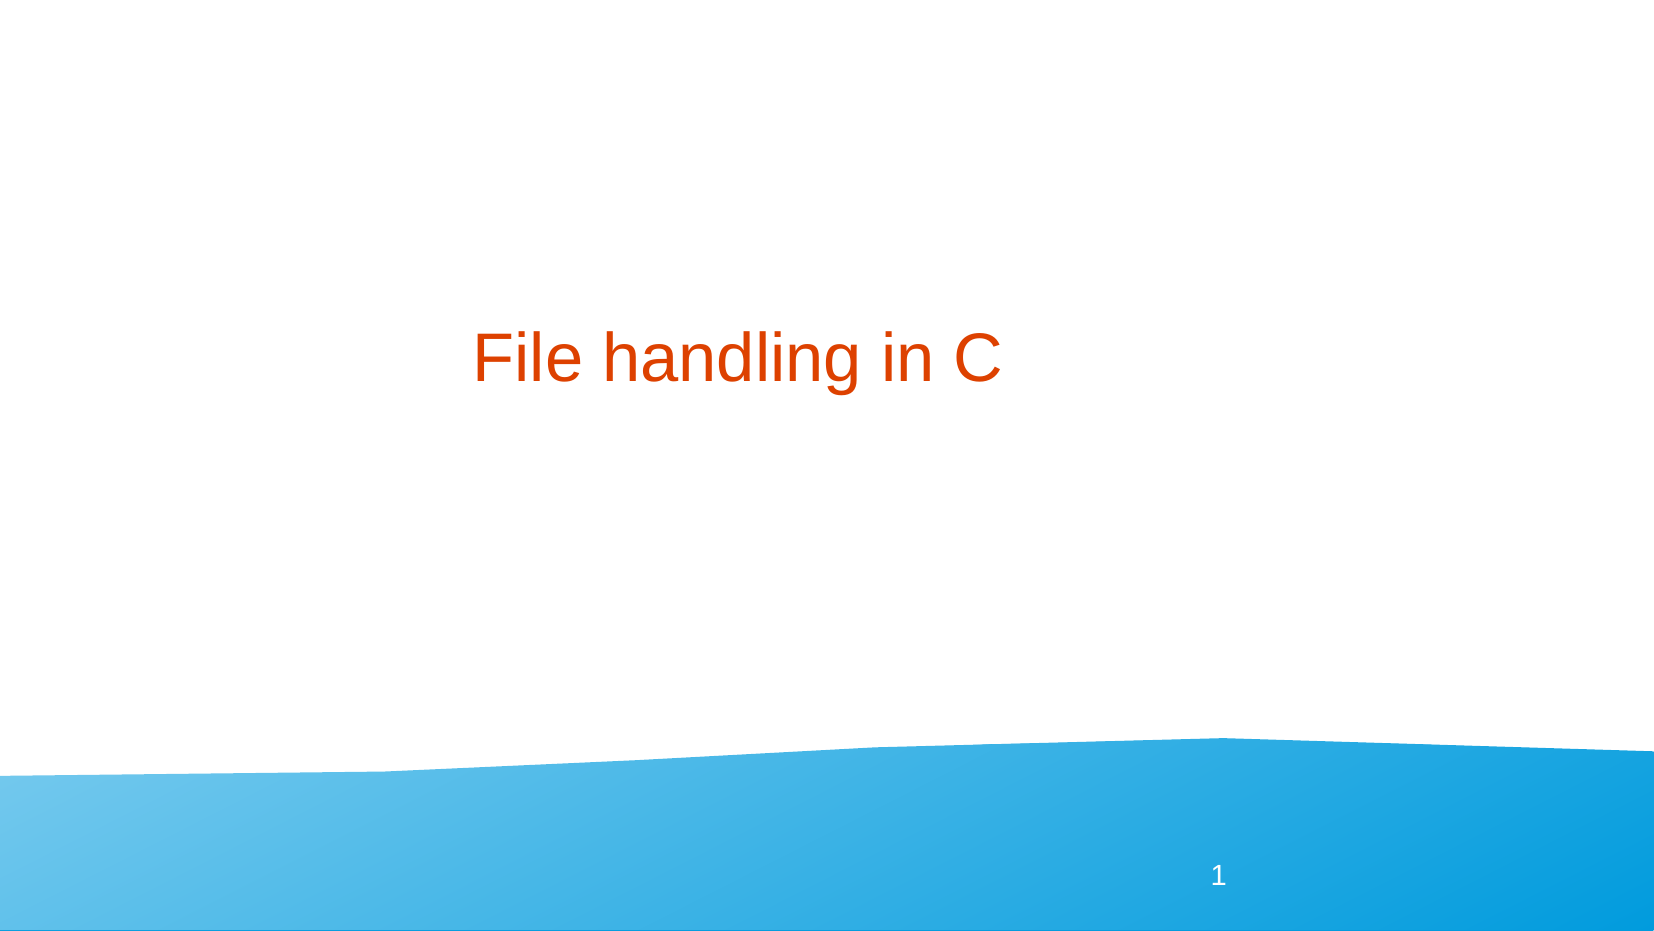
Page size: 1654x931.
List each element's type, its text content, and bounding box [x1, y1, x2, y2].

title File handling in C [0, 265, 1477, 443]
